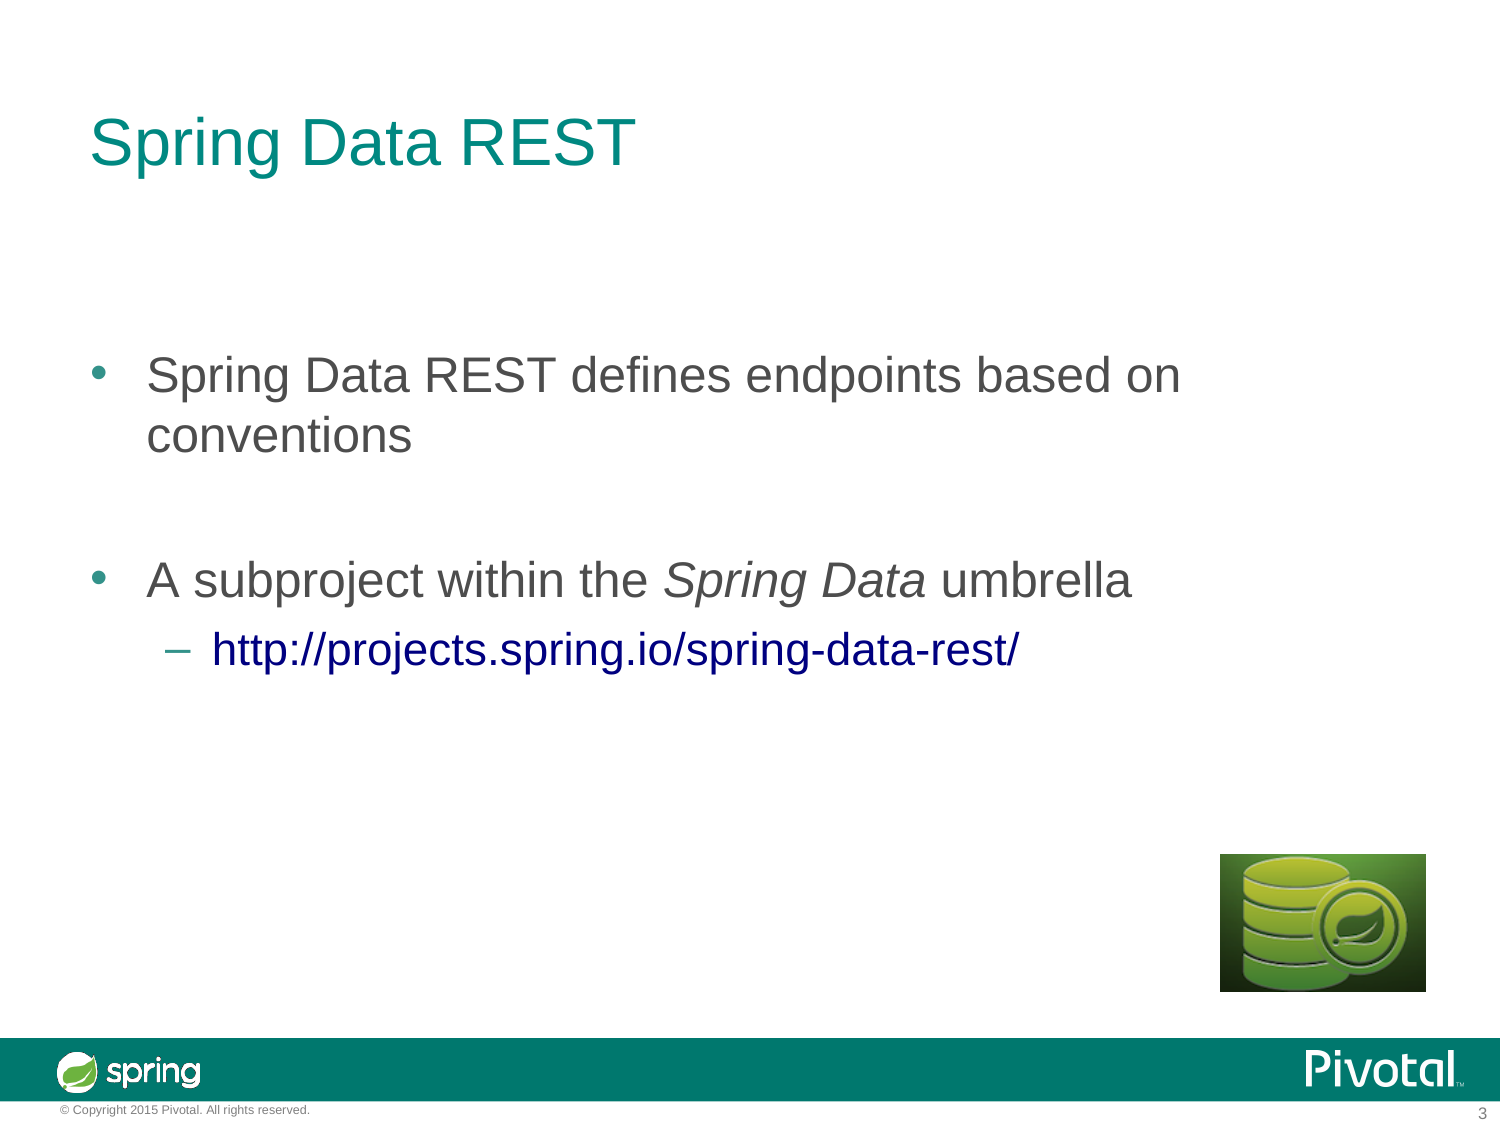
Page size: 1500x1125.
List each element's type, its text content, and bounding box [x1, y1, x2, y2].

picture [32, 1041, 210, 1103]
list Spring Data REST defines endpoints based on conventions A subproject within the Spring Data umbrella http://projects.spring.io/spring-data-rest/ [75, 262, 1426, 931]
picture [1306, 1050, 1464, 1087]
picture [1220, 854, 1426, 992]
title Spring Data REST [75, 45, 1426, 233]
